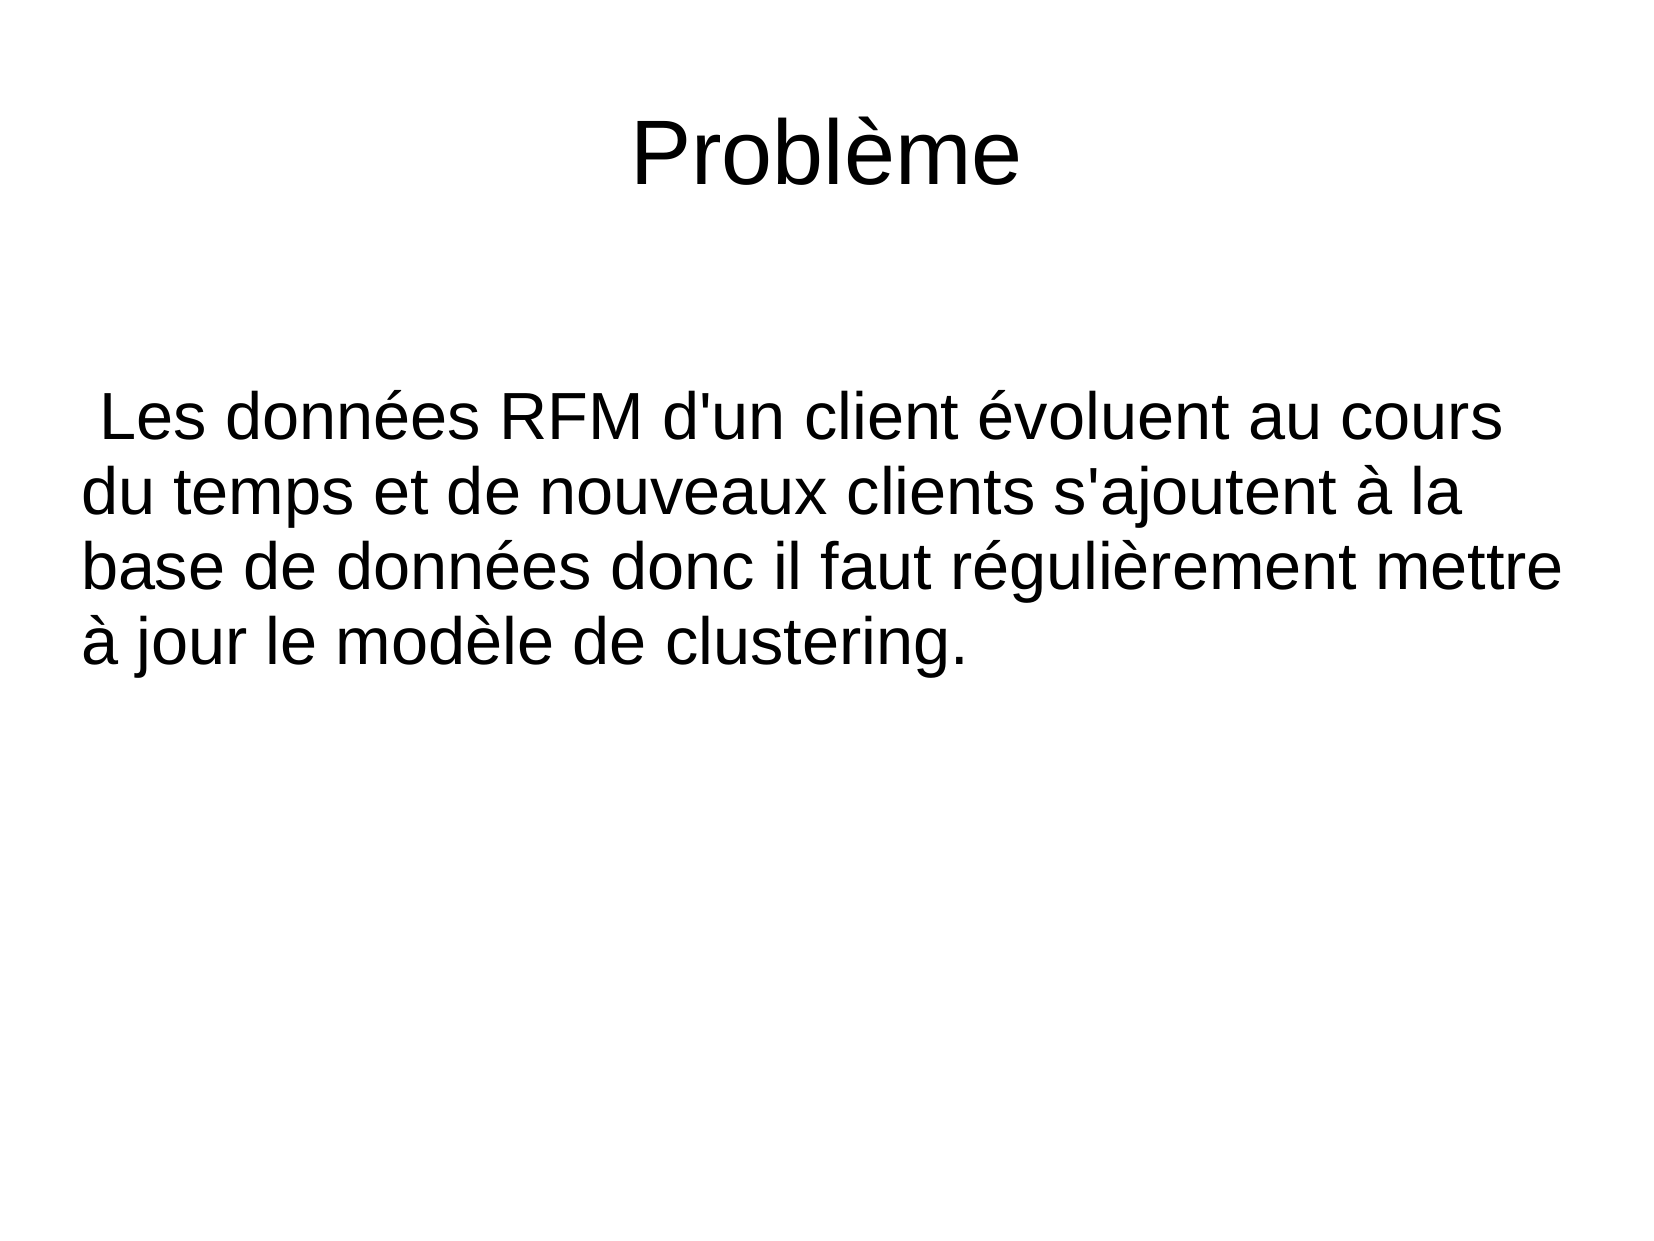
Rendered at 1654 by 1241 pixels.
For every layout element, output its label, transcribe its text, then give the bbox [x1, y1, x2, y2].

list Les données RFM d'un client évoluent au cours du temps et de nouveaux clients s'ajoutent à la base de données donc il faut régulièrement mettre à jour le modèle de clustering. [81, 379, 1570, 1198]
title Problème [82, 49, 1571, 257]
